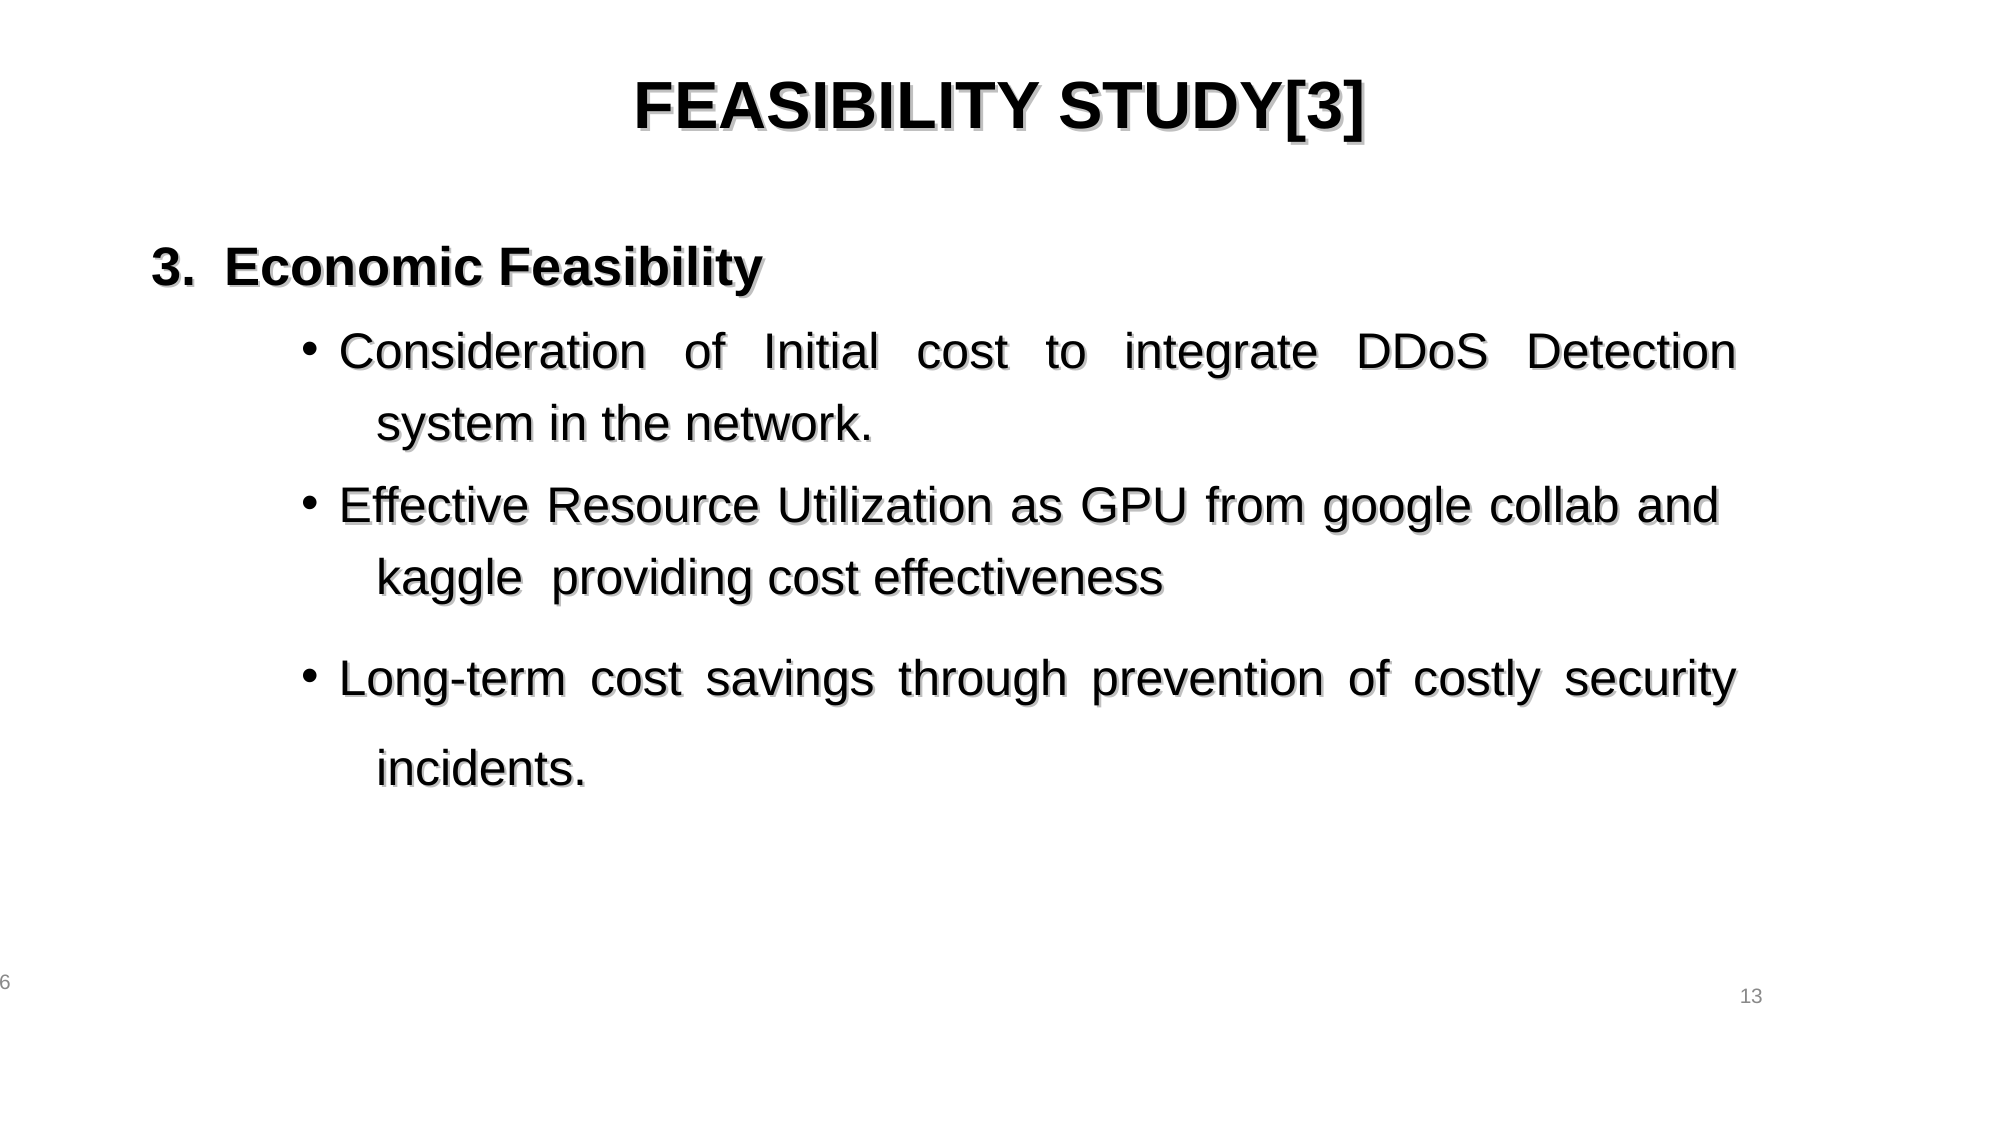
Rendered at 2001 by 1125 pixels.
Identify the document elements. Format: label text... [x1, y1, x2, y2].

slide_number December 27, 2024 [0, 951, 377, 1012]
title FEASIBILITY STUDY[3] [149, 33, 1851, 181]
slide_number 13 [1724, 965, 1849, 1025]
list 3. Economic Feasibility Consideration of Initial cost to integrate DDoS Detection system in the network. Effective Resource Utilization as GPU from google collab and kaggle providing cost effectiveness Long-term cost savings through prevention of costly security incidents. [136, 210, 1753, 841]
